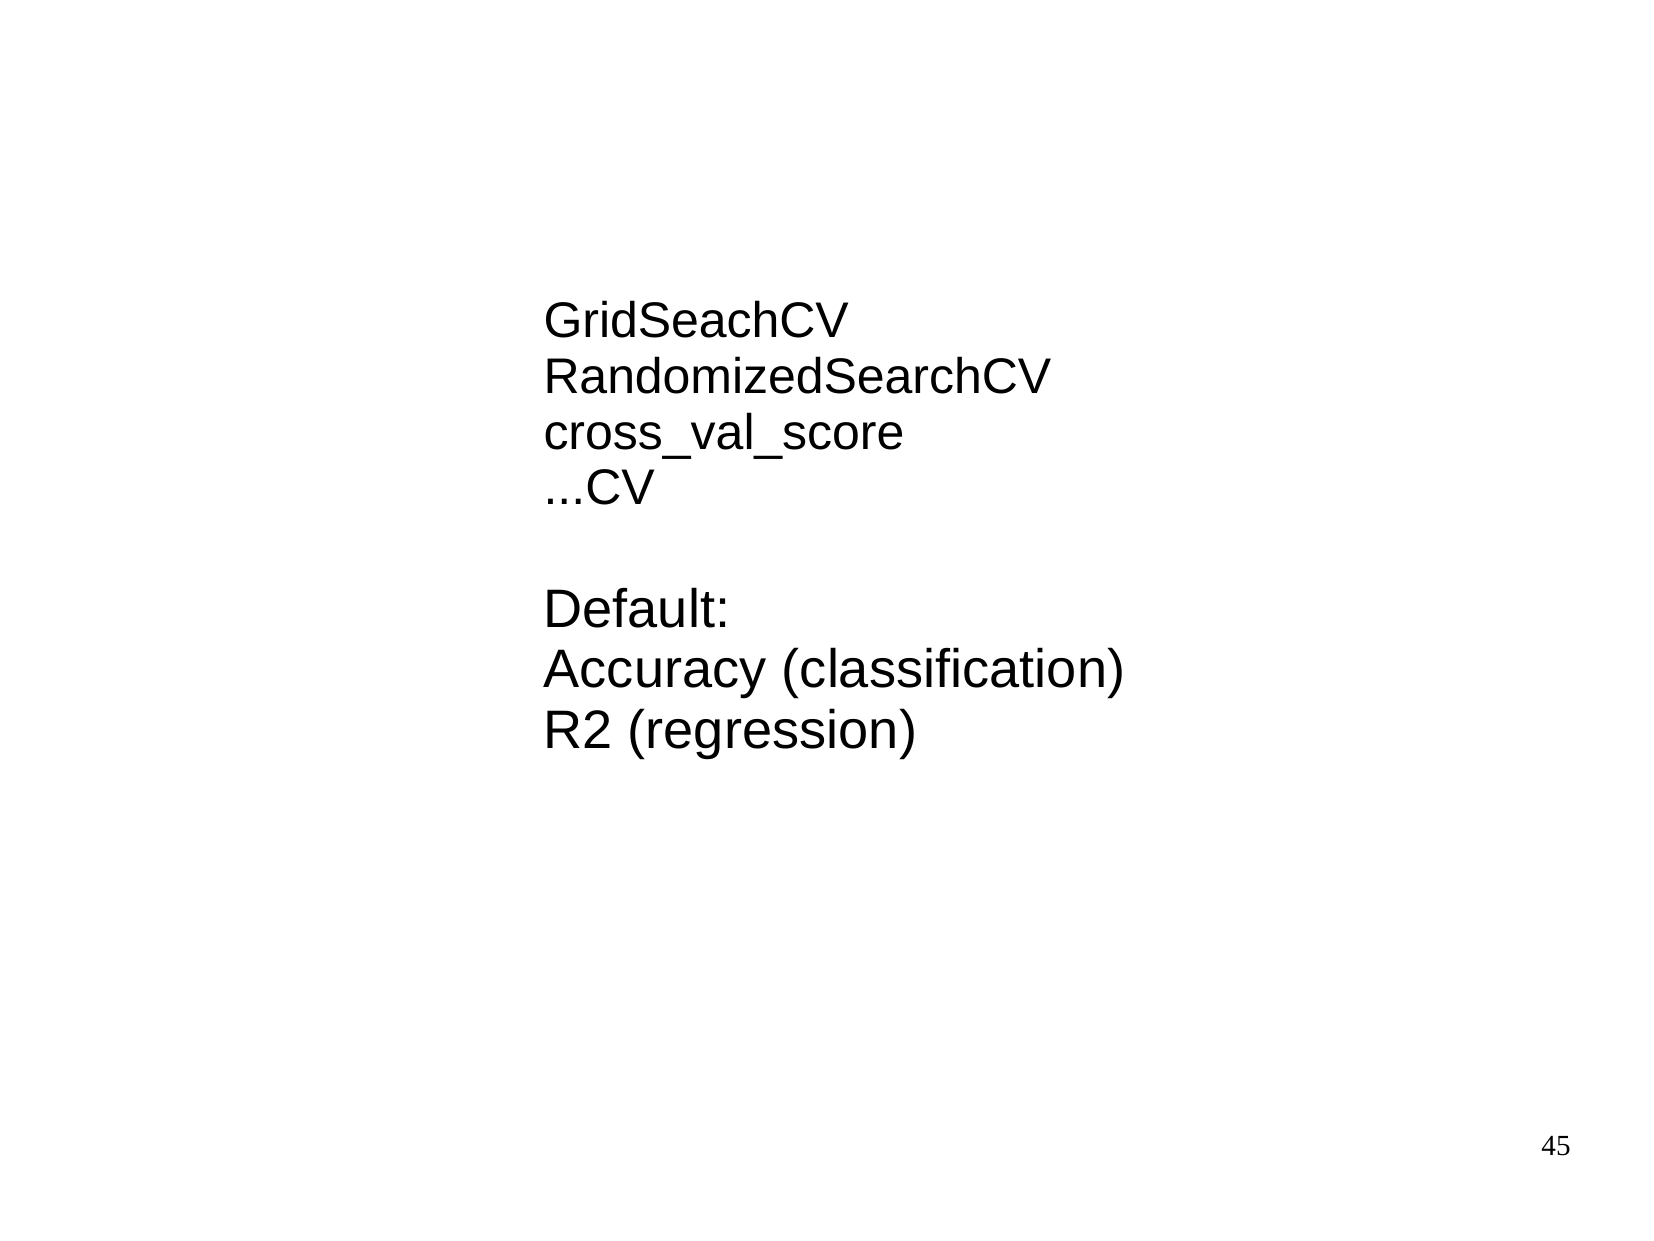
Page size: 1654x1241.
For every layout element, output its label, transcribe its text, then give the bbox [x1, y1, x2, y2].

text_box GridSeachCV RandomizedSearchCV cross_val_score ...CV [528, 285, 1324, 525]
text_box Default: Accuracy (classification) R2 (regression) [528, 525, 1306, 769]
text_box For GridSeachCV cross_val_score validation_curve Typical: accuracy [667, 1132, 1654, 1241]
